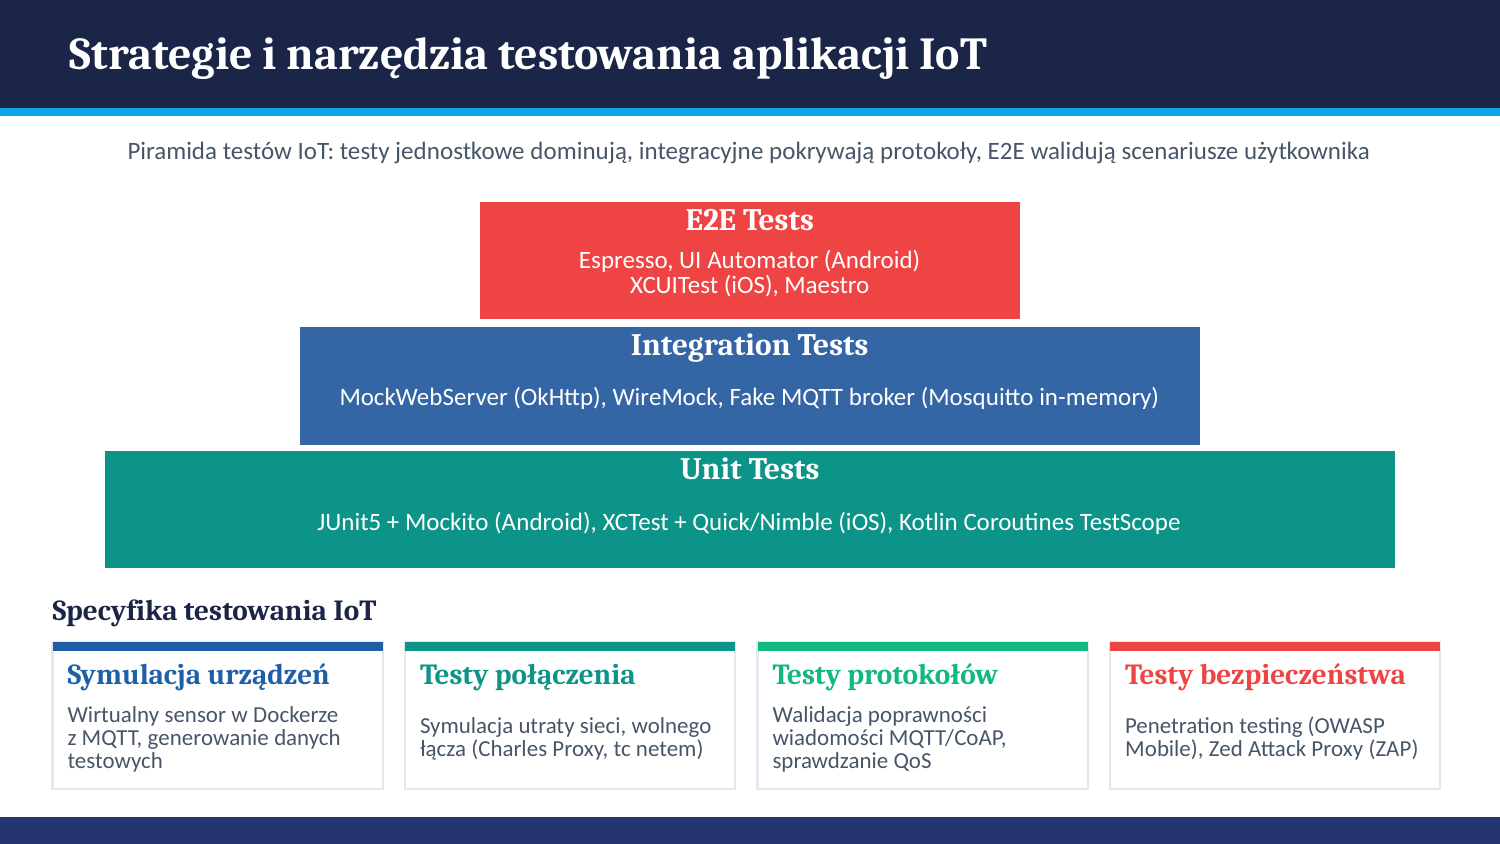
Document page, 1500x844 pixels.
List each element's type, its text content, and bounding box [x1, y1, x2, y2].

text_box E2E Tests [503, 198, 998, 243]
text_box Integration Tests [323, 323, 1178, 368]
text_box [300, 327, 1200, 445]
text_box JUnit5 + Mockito (Android), XCTest + Quick/Nimble (iOS), Kotlin Coroutines TestScope [128, 497, 1373, 551]
text_box Symulacja utraty sieci, wolnego łącza (Charles Proxy, tc netem) [420, 698, 728, 782]
text_box [53, 642, 383, 789]
text_box Testy połączenia [420, 654, 728, 696]
text_box [0, 817, 1500, 844]
text_box Penetration testing (OWASP Mobile), Zed Attack Proxy (ZAP) [1125, 698, 1433, 782]
text_box Specyfika testowania IoT [53, 588, 1448, 633]
text_box Espresso, UI Automator (Android) XCUITest (iOS), Maestro [503, 248, 998, 302]
text_box [480, 202, 1020, 319]
text_box Unit Tests [128, 447, 1373, 492]
text_box Symulacja urządzeń [67, 654, 375, 696]
text_box Walidacja poprawności wiadomości MQTT/CoAP, sprawdzanie QoS [772, 698, 1080, 782]
text_box Piramida testów IoT: testy jednostkowe dominują, integracyjne pokrywają protokoły, E2E walidują scenariusze użytkownika [60, 127, 1440, 180]
text_box Strategie i narzędzia testowania aplikacji IoT [60, 6, 1440, 104]
text_box [105, 451, 1395, 568]
text_box [405, 642, 735, 789]
text_box MockWebServer (OkHttp), WireMock, Fake MQTT broker (Mosquitto in-memory) [323, 372, 1178, 426]
text_box Wirtualny sensor w Dockerze z MQTT, generowanie danych testowych [67, 698, 375, 782]
text_box [0, 0, 1500, 116]
text_box Testy protokołów [772, 654, 1080, 696]
text_box Testy bezpieczeństwa [1125, 654, 1433, 696]
text_box [758, 642, 1088, 789]
text_box [1110, 642, 1440, 789]
